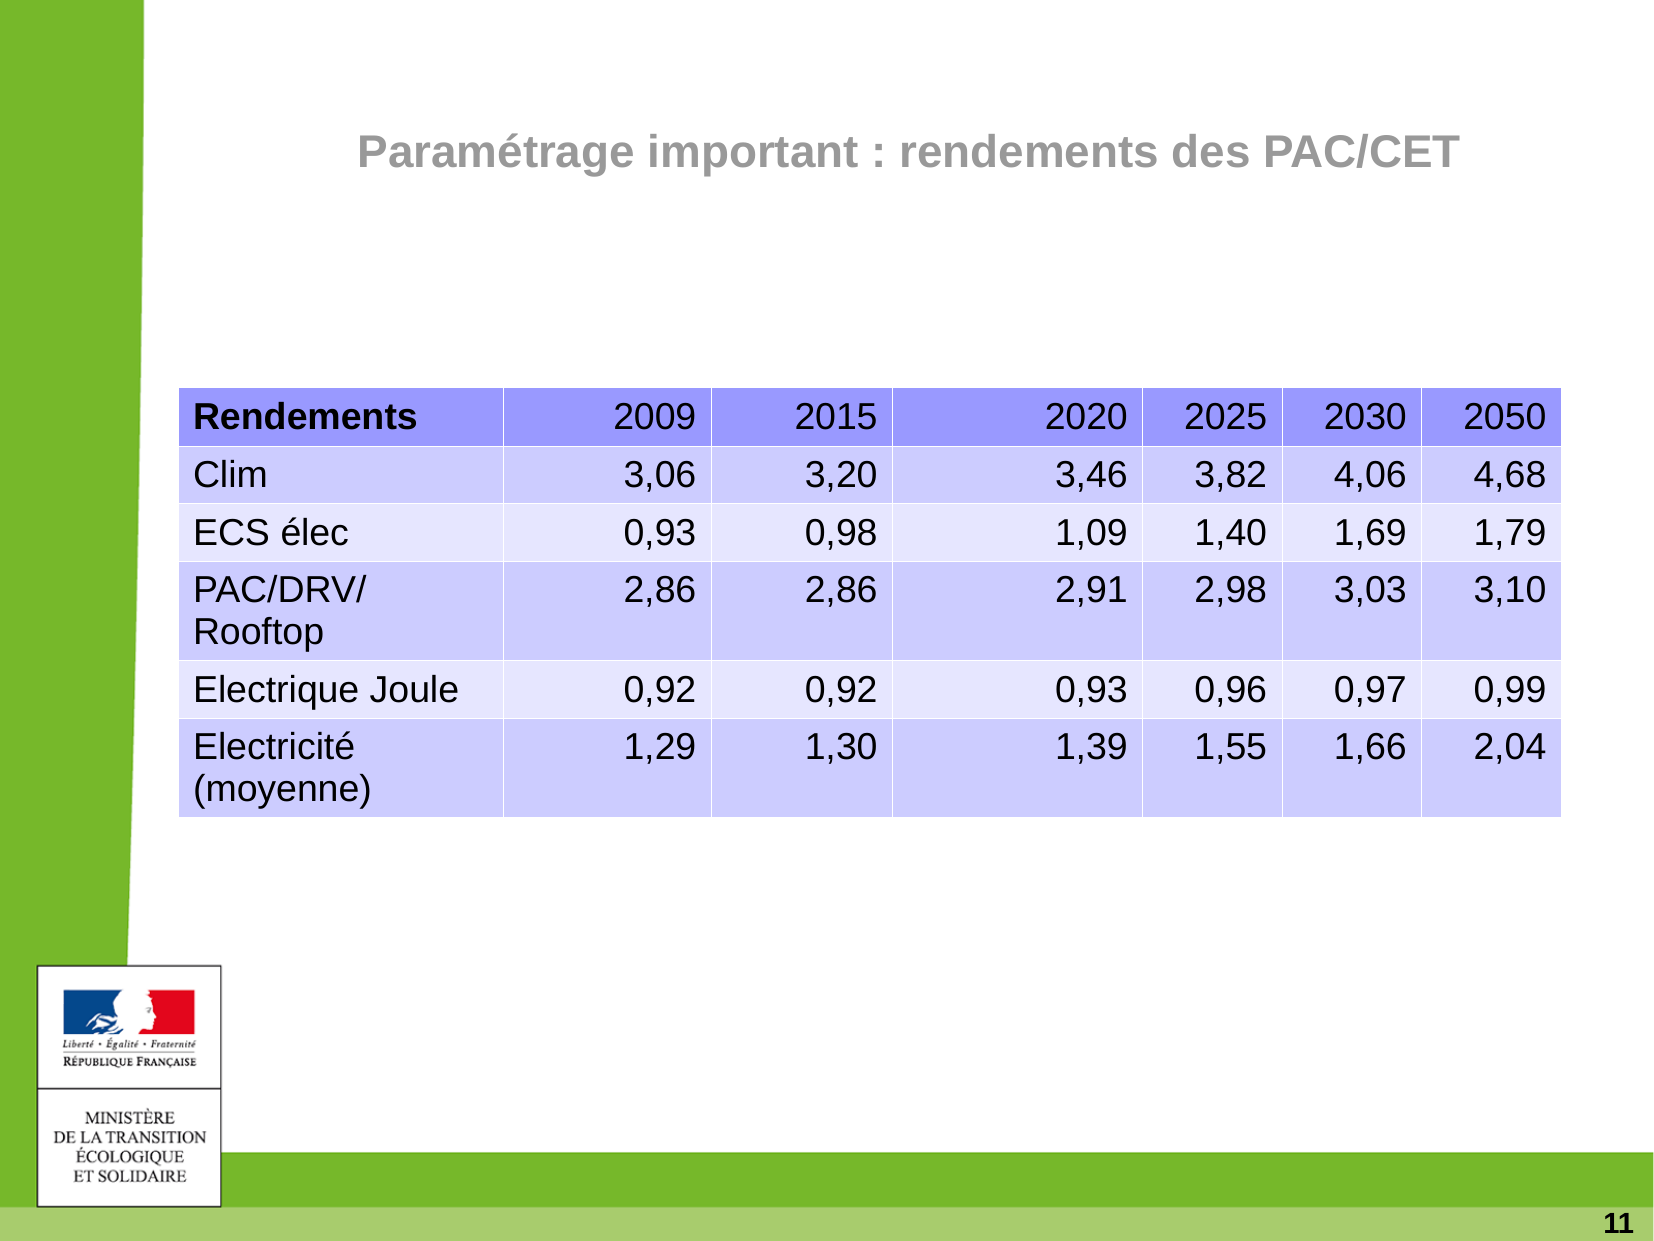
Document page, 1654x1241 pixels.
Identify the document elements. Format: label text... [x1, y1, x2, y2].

table_cell 1,30 [712, 719, 892, 817]
table_cell 0,93 [893, 661, 1142, 718]
table_cell 0,92 [712, 661, 892, 718]
table_cell 1,66 [1283, 719, 1421, 817]
table_cell 3,82 [1143, 447, 1282, 503]
table_header 2025 [1143, 388, 1282, 446]
table_header 2030 [1283, 388, 1421, 446]
table_cell 3,06 [504, 447, 711, 503]
table_cell 1,40 [1143, 504, 1282, 561]
table_cell 0,99 [1422, 661, 1561, 718]
table_cell 4,06 [1283, 447, 1421, 503]
table_cell 0,97 [1283, 661, 1421, 718]
table_header 2020 [893, 388, 1142, 446]
title Paramétrage important : rendements des PAC/CET [165, 47, 1654, 255]
table_header 2015 [712, 388, 892, 446]
table_cell 4,68 [1422, 447, 1561, 503]
table_header Rendements [179, 388, 503, 446]
table_cell Electricité (moyenne) [179, 719, 503, 817]
table_cell Clim [179, 447, 503, 503]
table_cell Electrique Joule [179, 661, 503, 718]
picture [0, 0, 1654, 1241]
table_cell 1,55 [1143, 719, 1282, 817]
table_cell 2,86 [712, 562, 892, 660]
table_cell 3,20 [712, 447, 892, 503]
table_cell 1,29 [504, 719, 711, 817]
table_header 2050 [1422, 388, 1561, 446]
table_header 2009 [504, 388, 711, 446]
table_cell 3,10 [1422, 562, 1561, 660]
table_cell 2,91 [893, 562, 1142, 660]
table_cell 1,09 [893, 504, 1142, 561]
table_cell 3,03 [1283, 562, 1421, 660]
table_cell ECS élec [179, 504, 503, 561]
table_cell 2,98 [1143, 562, 1282, 660]
table_cell 0,93 [504, 504, 711, 561]
table_cell 1,39 [893, 719, 1142, 817]
table_cell 0,96 [1143, 661, 1282, 718]
table_cell 2,04 [1422, 719, 1561, 817]
table_cell 3,46 [893, 447, 1142, 503]
table_cell 1,79 [1422, 504, 1561, 561]
table_cell 0,92 [504, 661, 711, 718]
table_cell 1,69 [1283, 504, 1421, 561]
table_cell 2,86 [504, 562, 711, 660]
table_cell PAC/DRV/Rooftop [179, 562, 503, 660]
table_cell 0,98 [712, 504, 892, 561]
